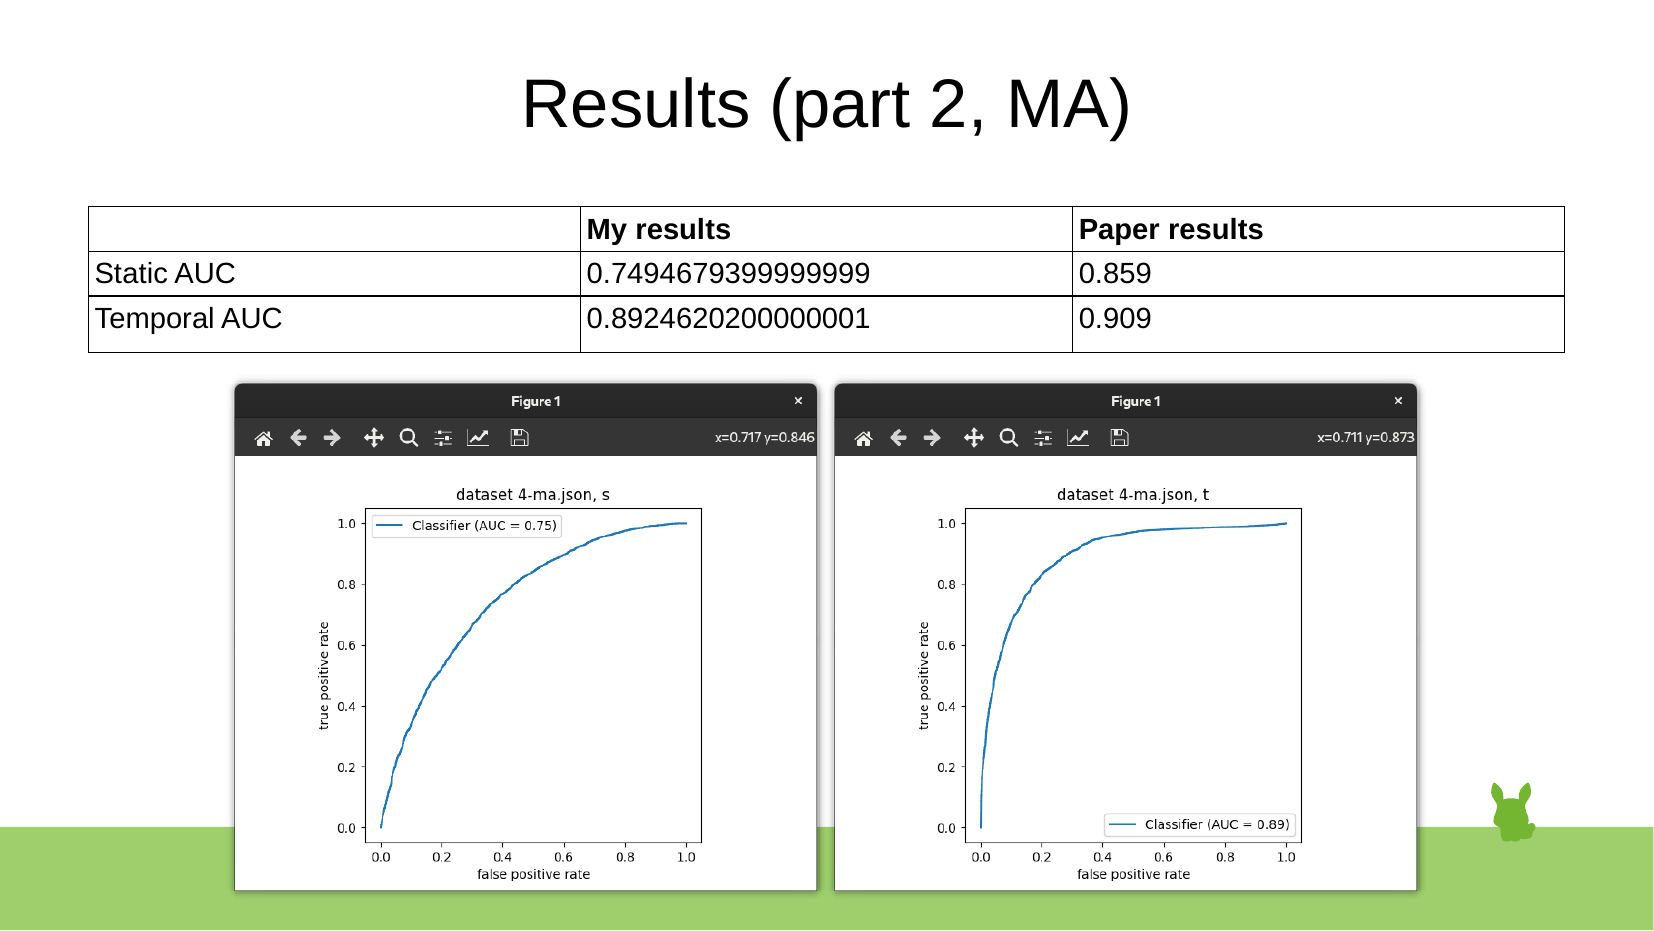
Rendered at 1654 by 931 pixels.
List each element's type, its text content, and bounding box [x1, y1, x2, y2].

table_header [89, 207, 580, 251]
table_cell 0.909 [1073, 297, 1564, 352]
table_cell 0.7494679399999999 [581, 252, 1072, 295]
table_cell 0.8924620200000001 [581, 297, 1072, 352]
picture [225, 374, 1426, 901]
title Results (part 2, MA) [88, 29, 1565, 178]
table_header Paper results [1073, 207, 1564, 251]
table_cell Static AUC [89, 252, 580, 295]
table_header My results [581, 207, 1072, 251]
table_cell Temporal AUC [89, 297, 580, 352]
table_cell 0.859 [1073, 252, 1564, 295]
